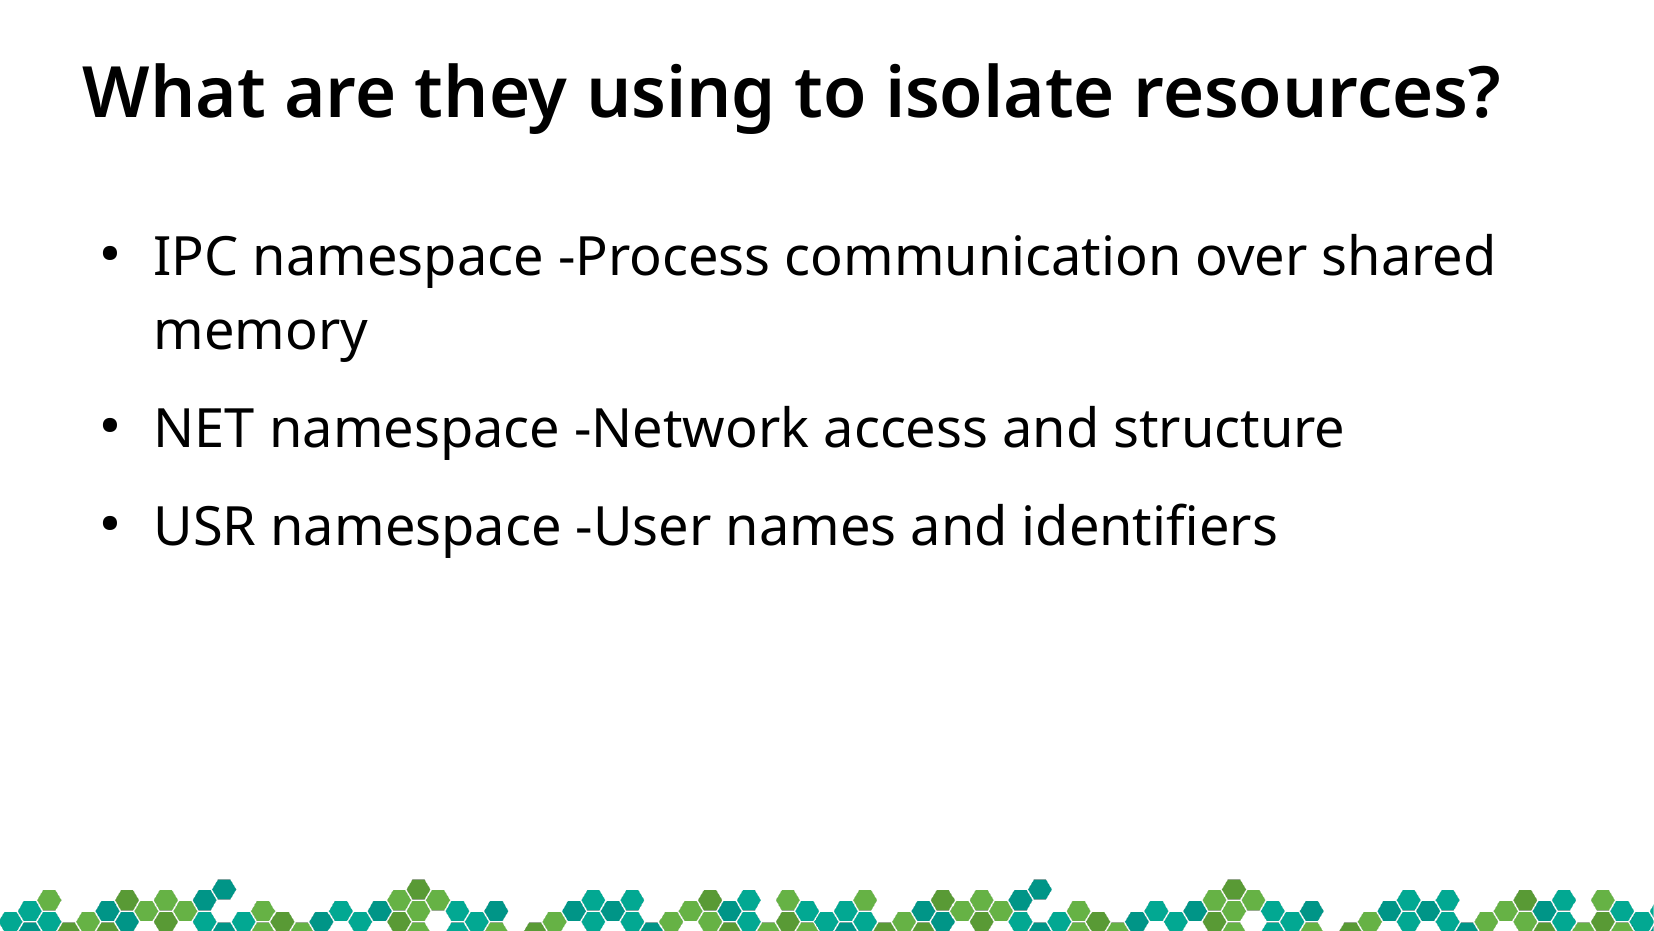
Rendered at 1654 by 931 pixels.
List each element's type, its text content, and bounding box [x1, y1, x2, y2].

list IPC namespace -Process communication over shared memory NET namespace -Network access and structure USR namespace -User names and identifiers [82, 217, 1571, 855]
title What are they using to isolate resources? [82, 15, 1571, 217]
picture [0, 871, 1654, 931]
